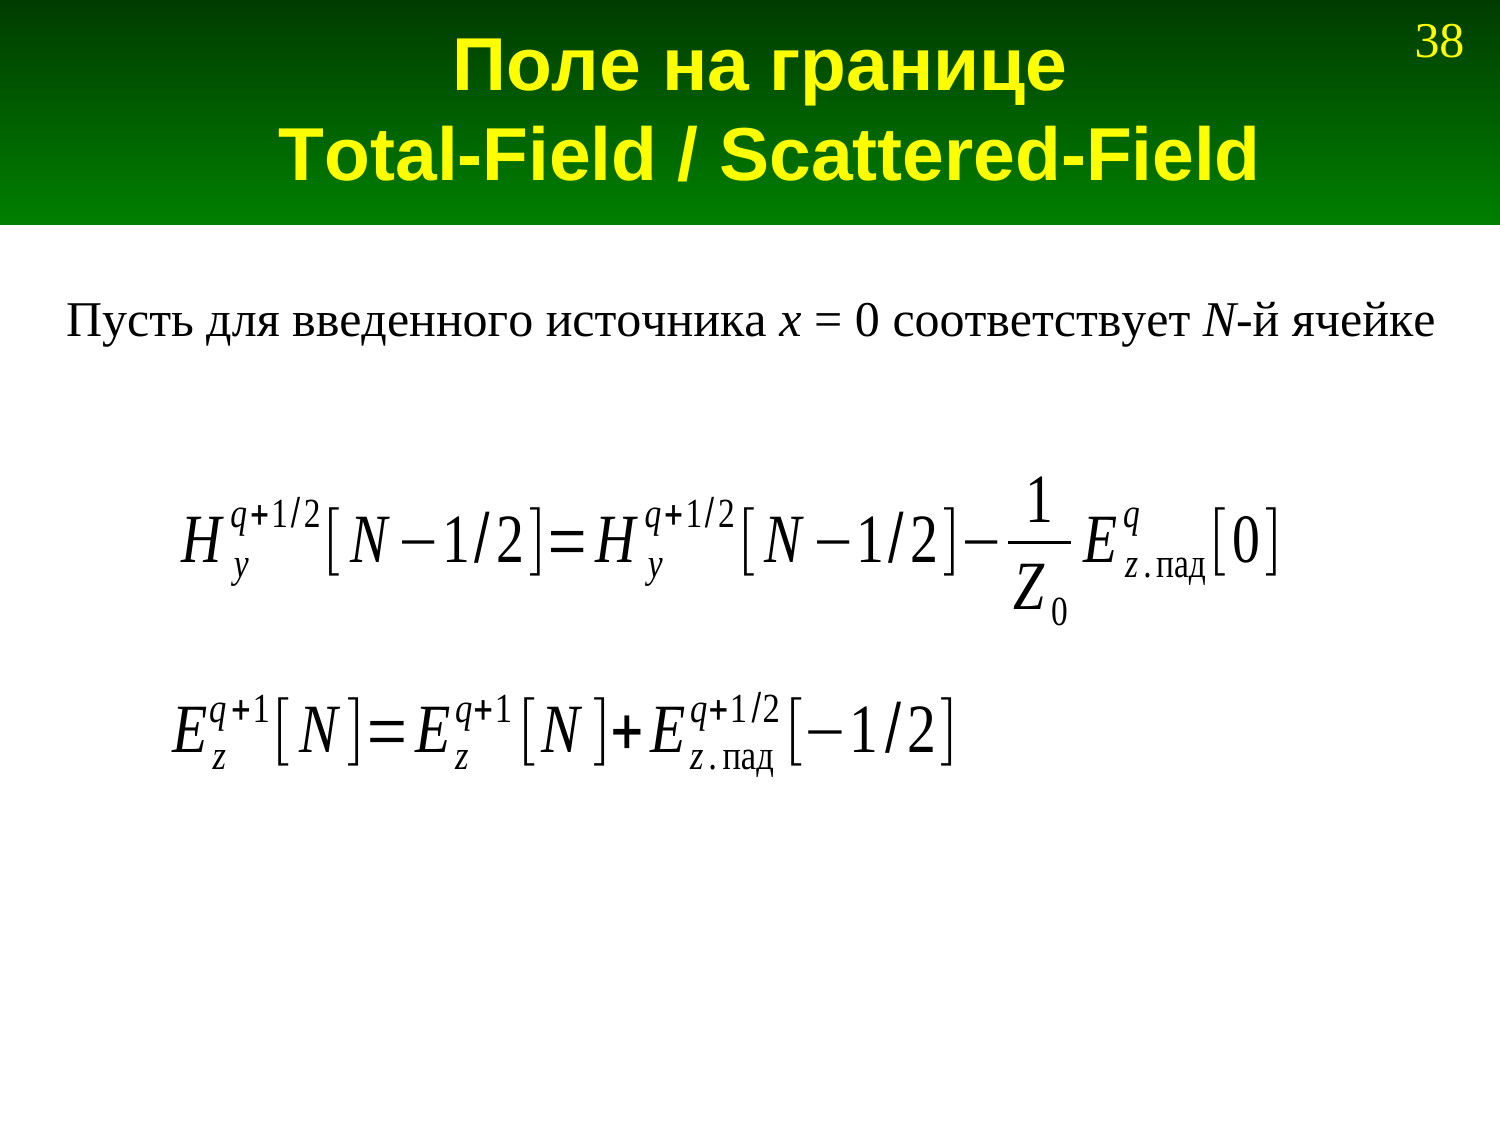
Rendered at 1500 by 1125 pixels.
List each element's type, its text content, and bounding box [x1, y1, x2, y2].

title Поле на границе Total-Field / Scattered-Field [100, 7, 1441, 204]
chart [154, 683, 969, 780]
text_box Пусть для введенного источника x = 0 соответствует N-й ячейке [51, 279, 1468, 355]
chart [153, 460, 1304, 635]
